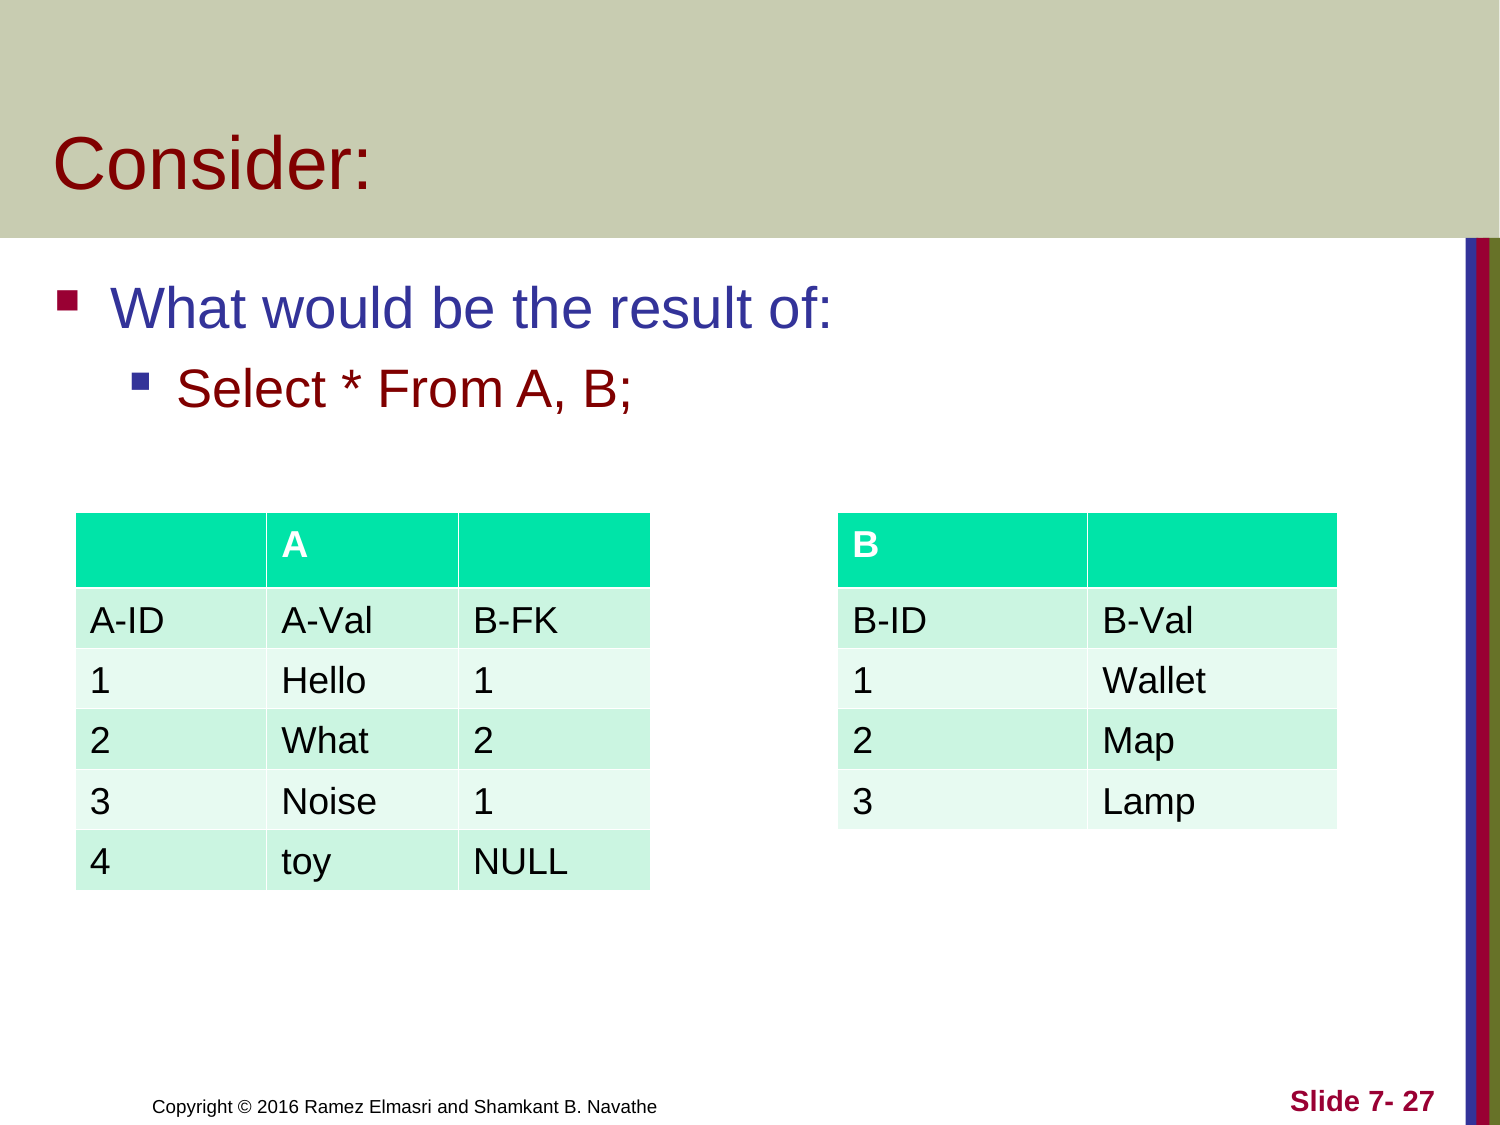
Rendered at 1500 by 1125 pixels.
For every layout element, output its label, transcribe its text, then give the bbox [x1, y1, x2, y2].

table_cell What [267, 709, 458, 769]
title Consider: [37, 49, 1317, 213]
table_cell Map [1088, 709, 1337, 769]
table_cell B-FK [459, 589, 650, 648]
table_cell B-ID [838, 589, 1087, 648]
table_cell toy [267, 830, 458, 890]
table_cell A-Val [267, 589, 458, 648]
table_cell B-Val [1088, 589, 1337, 648]
list What would be the result of: Select * From A, B; [39, 262, 1388, 438]
table_header [76, 513, 266, 587]
table_cell 1 [459, 770, 650, 829]
table_cell Wallet [1088, 649, 1337, 708]
table_cell 1 [838, 649, 1087, 708]
table_cell 3 [838, 770, 1087, 829]
text_box Slide 7- <number> [1137, 1050, 1450, 1125]
table_cell Lamp [1088, 770, 1337, 829]
table_header [459, 513, 650, 587]
table_cell NULL [459, 830, 650, 890]
table_header B [838, 513, 1087, 587]
table_header [1088, 513, 1337, 587]
table_cell 4 [76, 830, 266, 890]
table_cell A-ID [76, 589, 266, 648]
table_cell 1 [76, 649, 266, 708]
table_cell 3 [76, 770, 266, 829]
table_cell 2 [459, 709, 650, 769]
table_header A [267, 513, 458, 587]
table_cell Hello [267, 649, 458, 708]
table_cell 1 [459, 649, 650, 708]
table_cell 2 [76, 709, 266, 769]
table_cell 2 [838, 709, 1087, 769]
table_cell Noise [267, 770, 458, 829]
